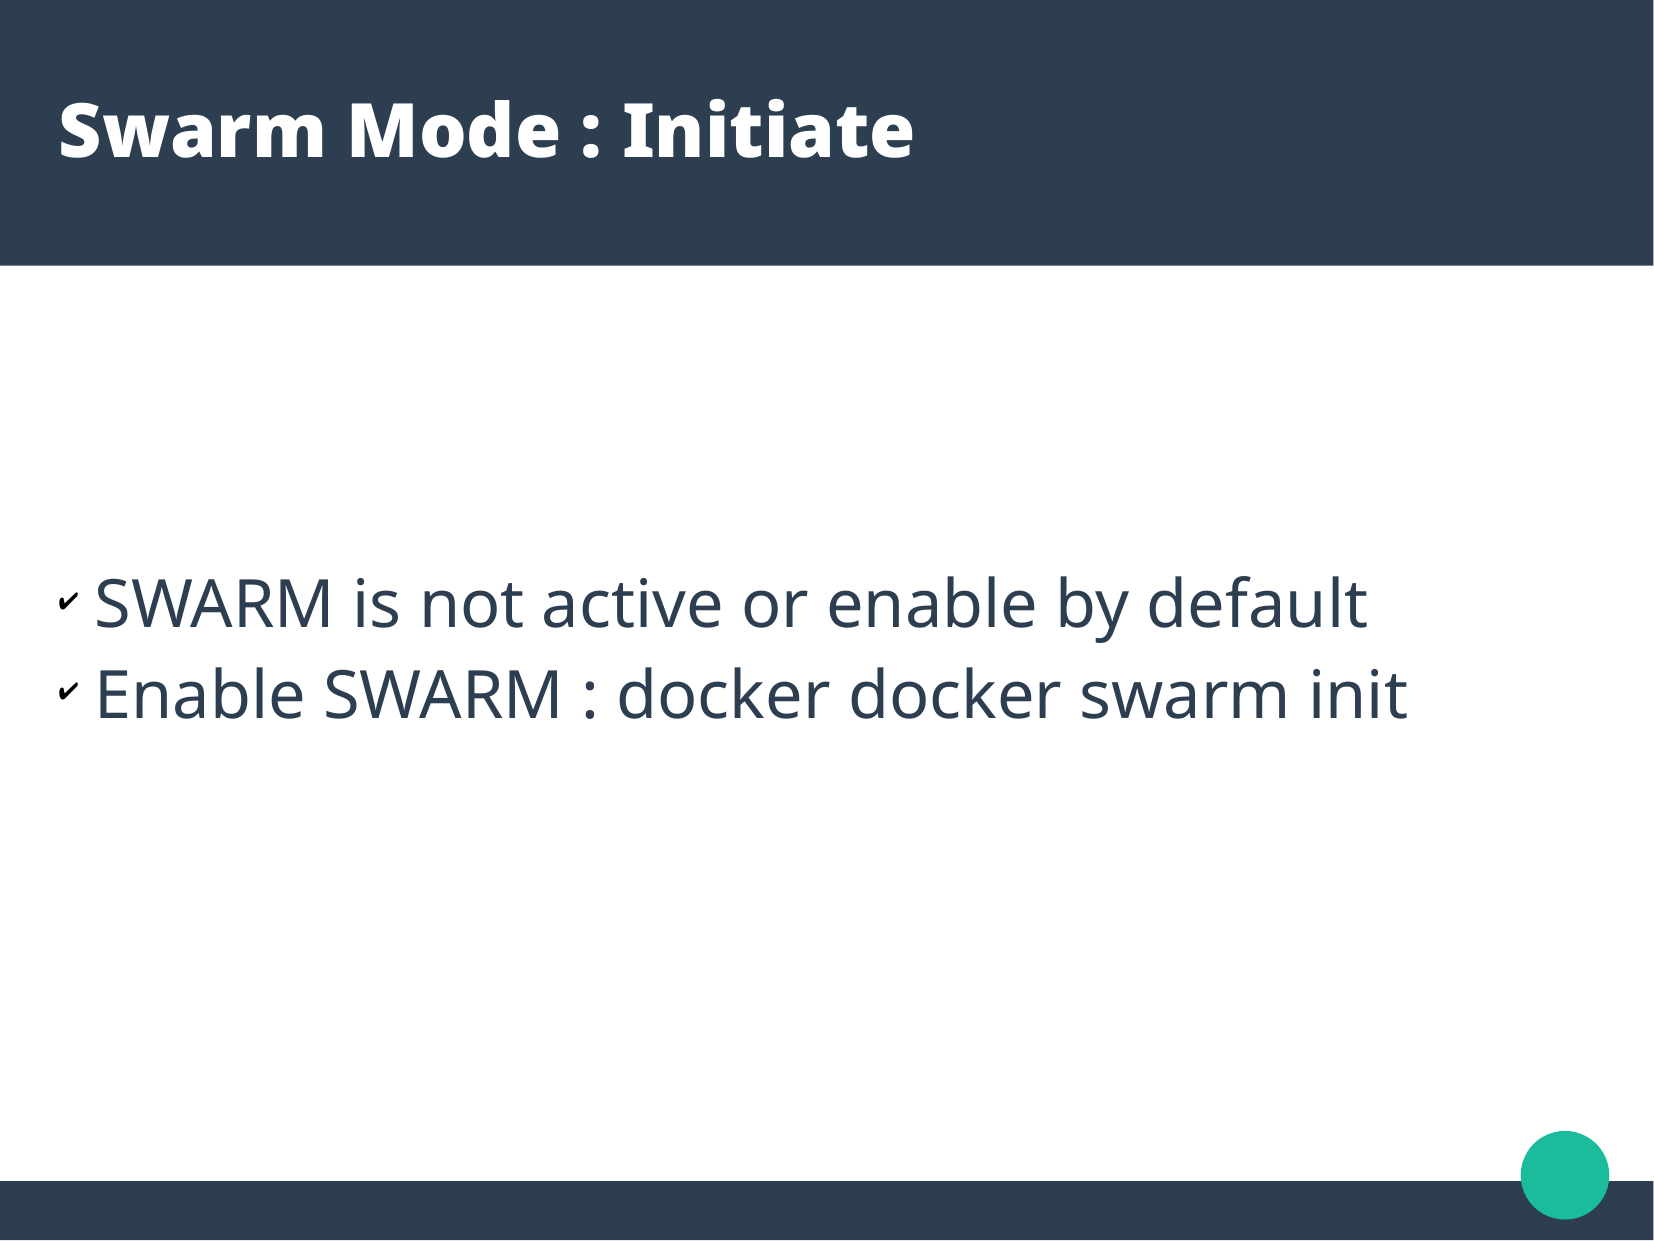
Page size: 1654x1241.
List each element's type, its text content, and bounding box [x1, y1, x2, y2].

subtitle SWARM is not active or enable by default Enable SWARM : docker docker swarm init [59, 324, 1595, 1152]
title Swarm Mode : Initiate [59, 49, 1595, 207]
